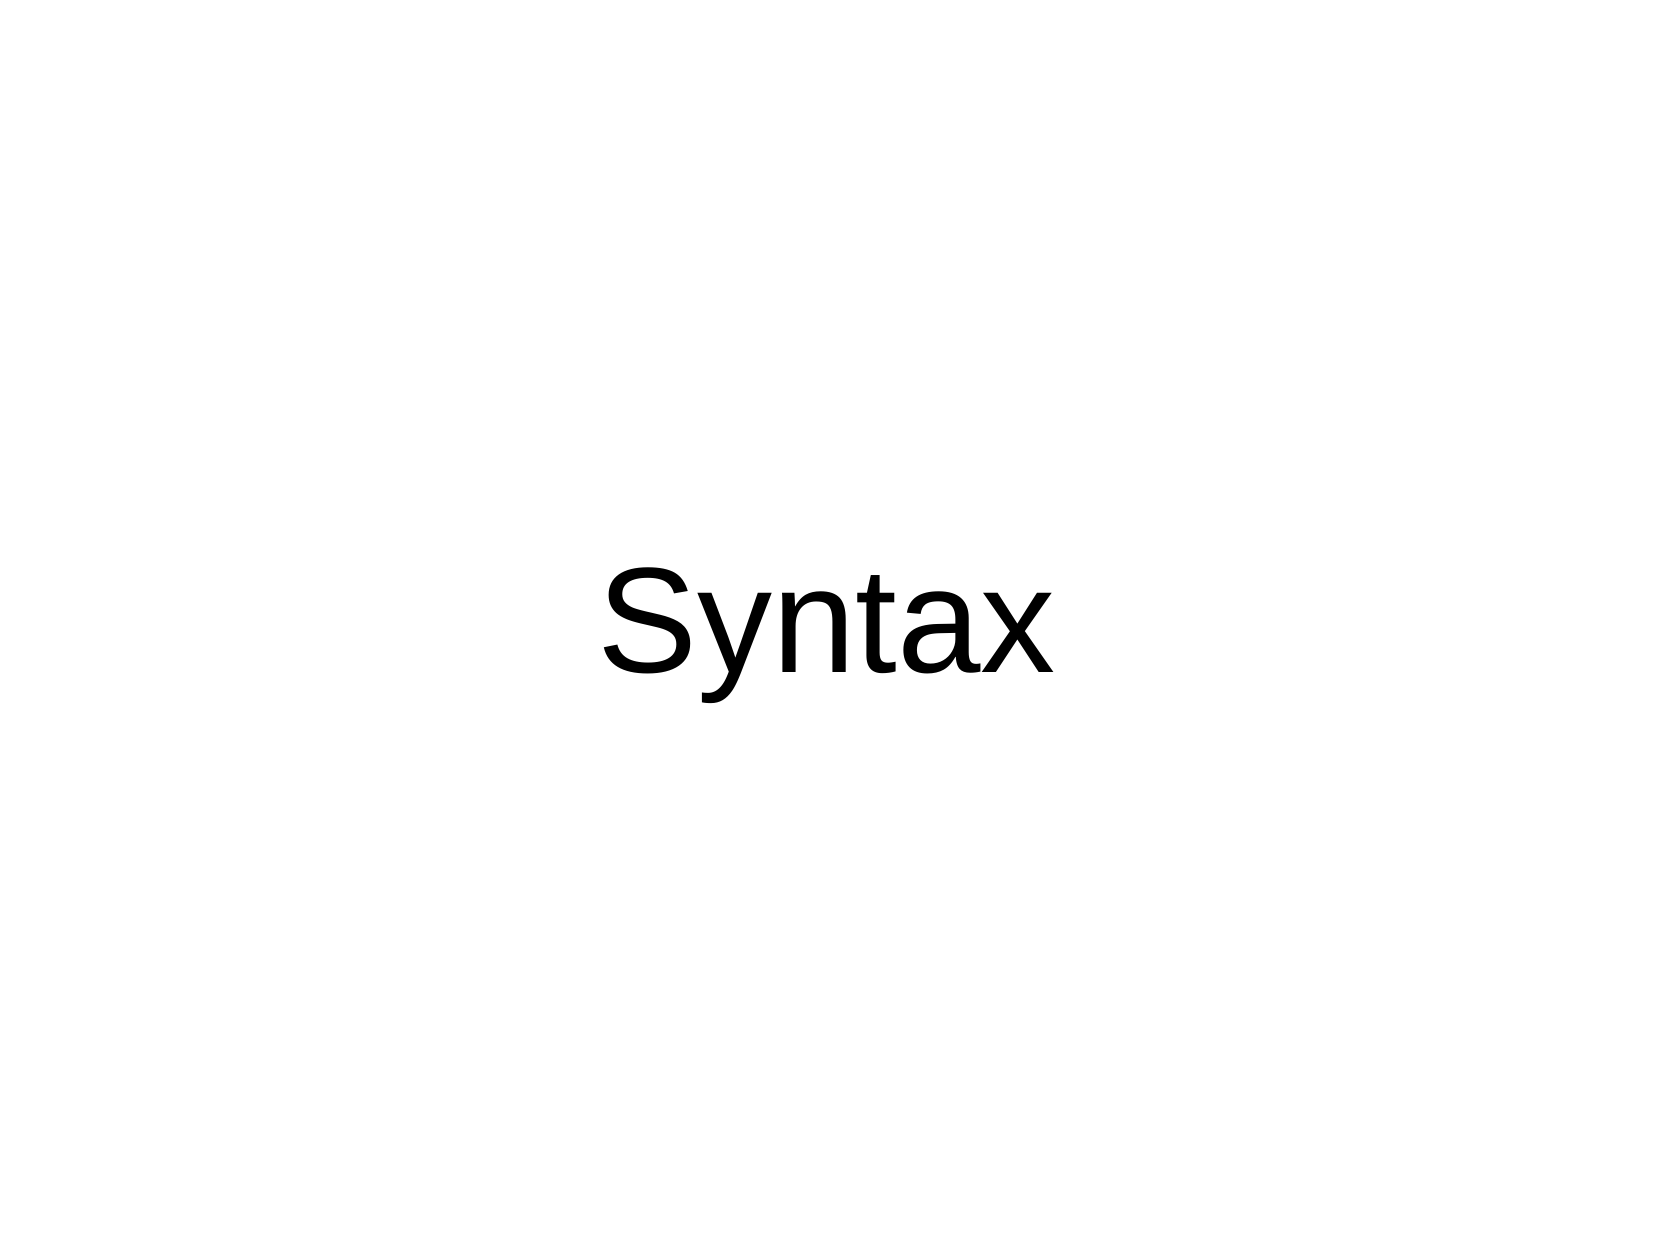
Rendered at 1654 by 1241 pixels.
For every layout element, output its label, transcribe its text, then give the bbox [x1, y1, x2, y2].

text_box Syntax [582, 528, 1071, 712]
